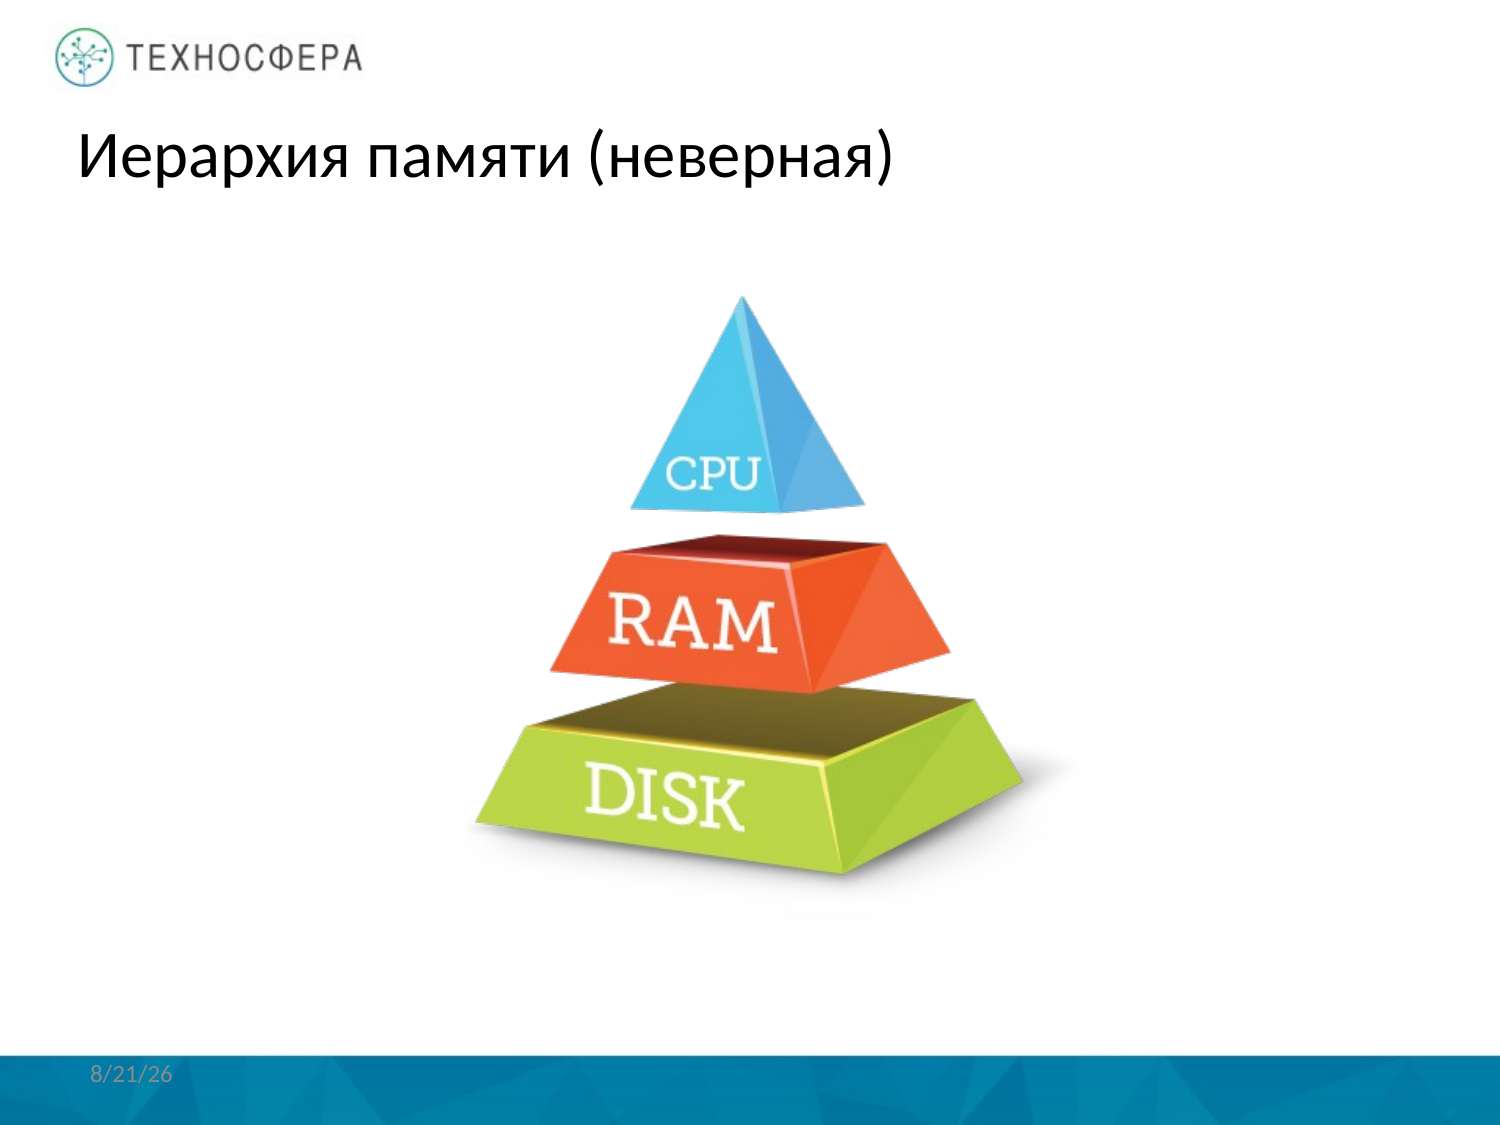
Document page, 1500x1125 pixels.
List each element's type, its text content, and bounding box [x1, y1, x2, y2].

picture [0, 0, 1500, 1057]
title Иерархия памяти (неверная) [77, 90, 1428, 231]
